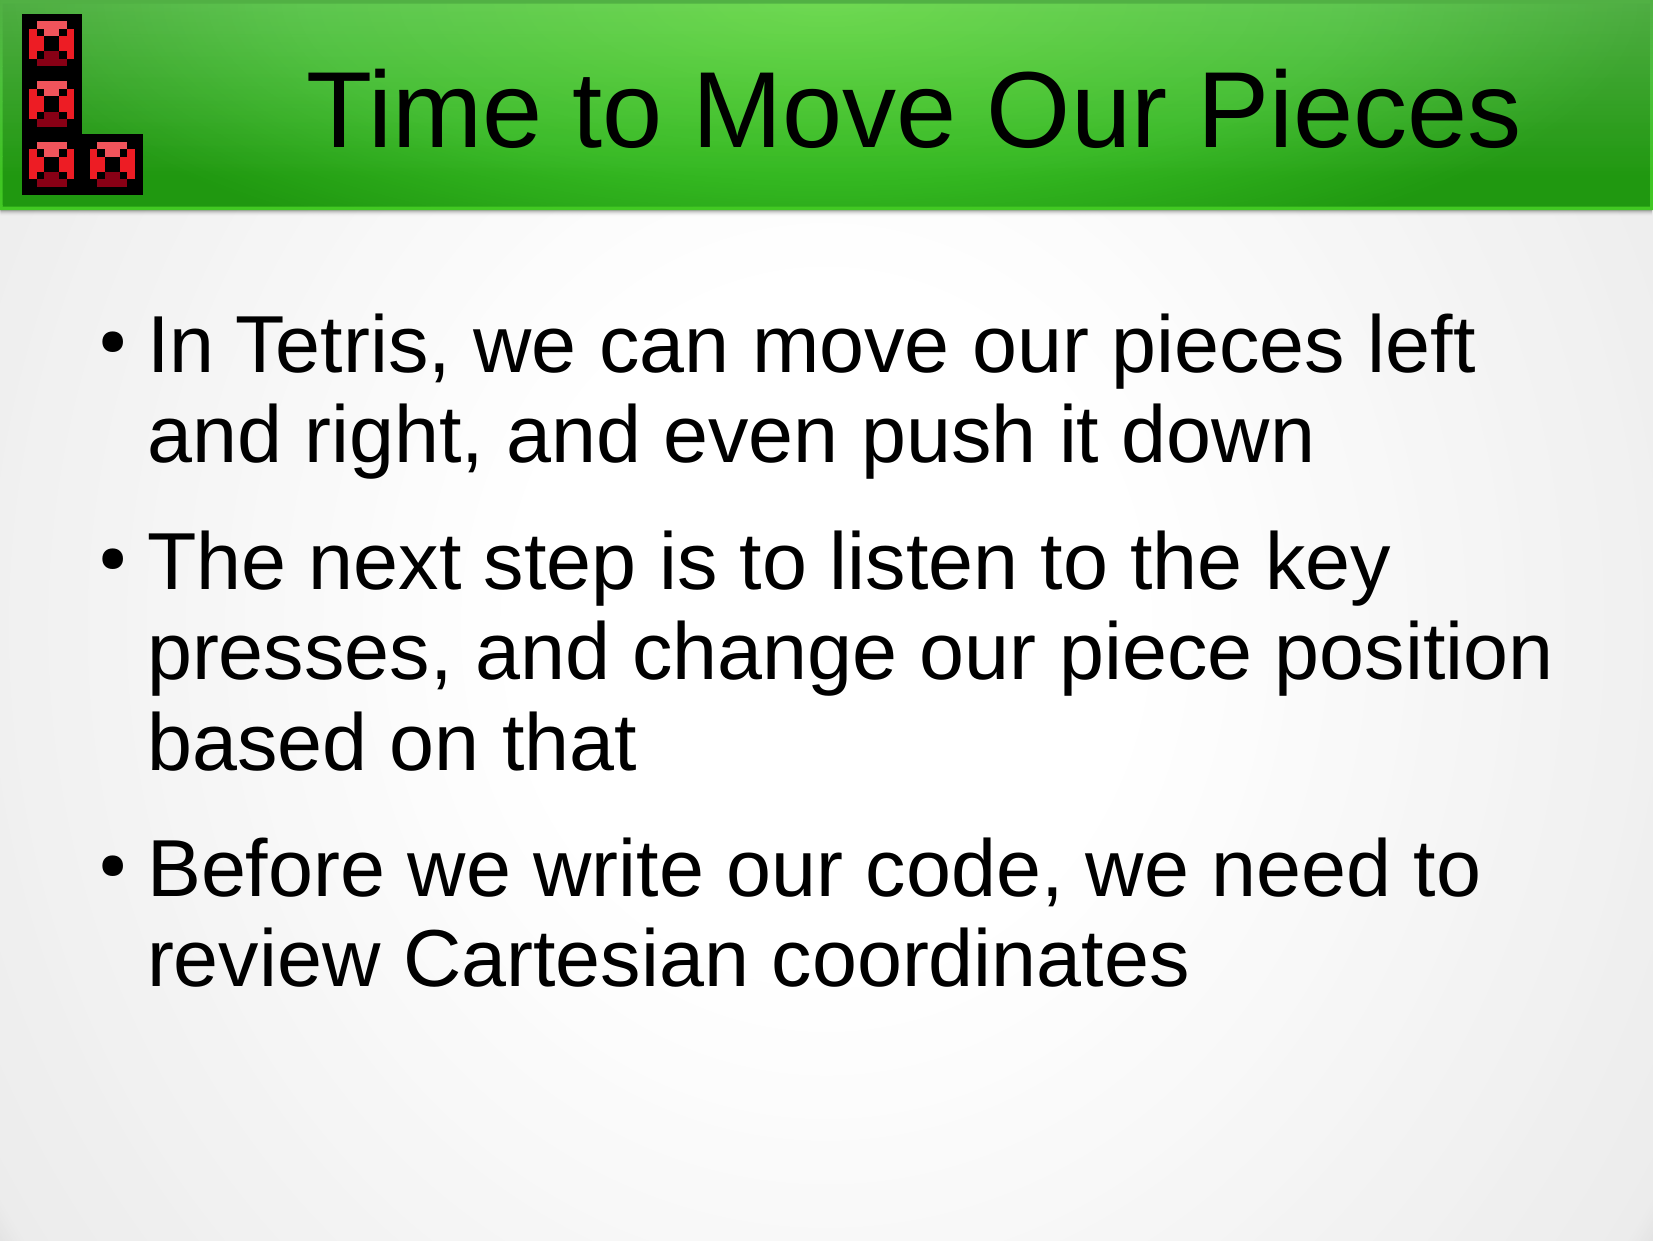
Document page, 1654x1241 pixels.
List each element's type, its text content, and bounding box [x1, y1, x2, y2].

title Time to Move Our Pieces [195, 30, 1636, 190]
list In Tetris, we can move our pieces left and right, and even push it down The next step is to listen to the key presses, and change our piece position based on that Before we write our code, we need to review Cartesian coordinates [82, 299, 1576, 1019]
picture [22, 14, 143, 195]
